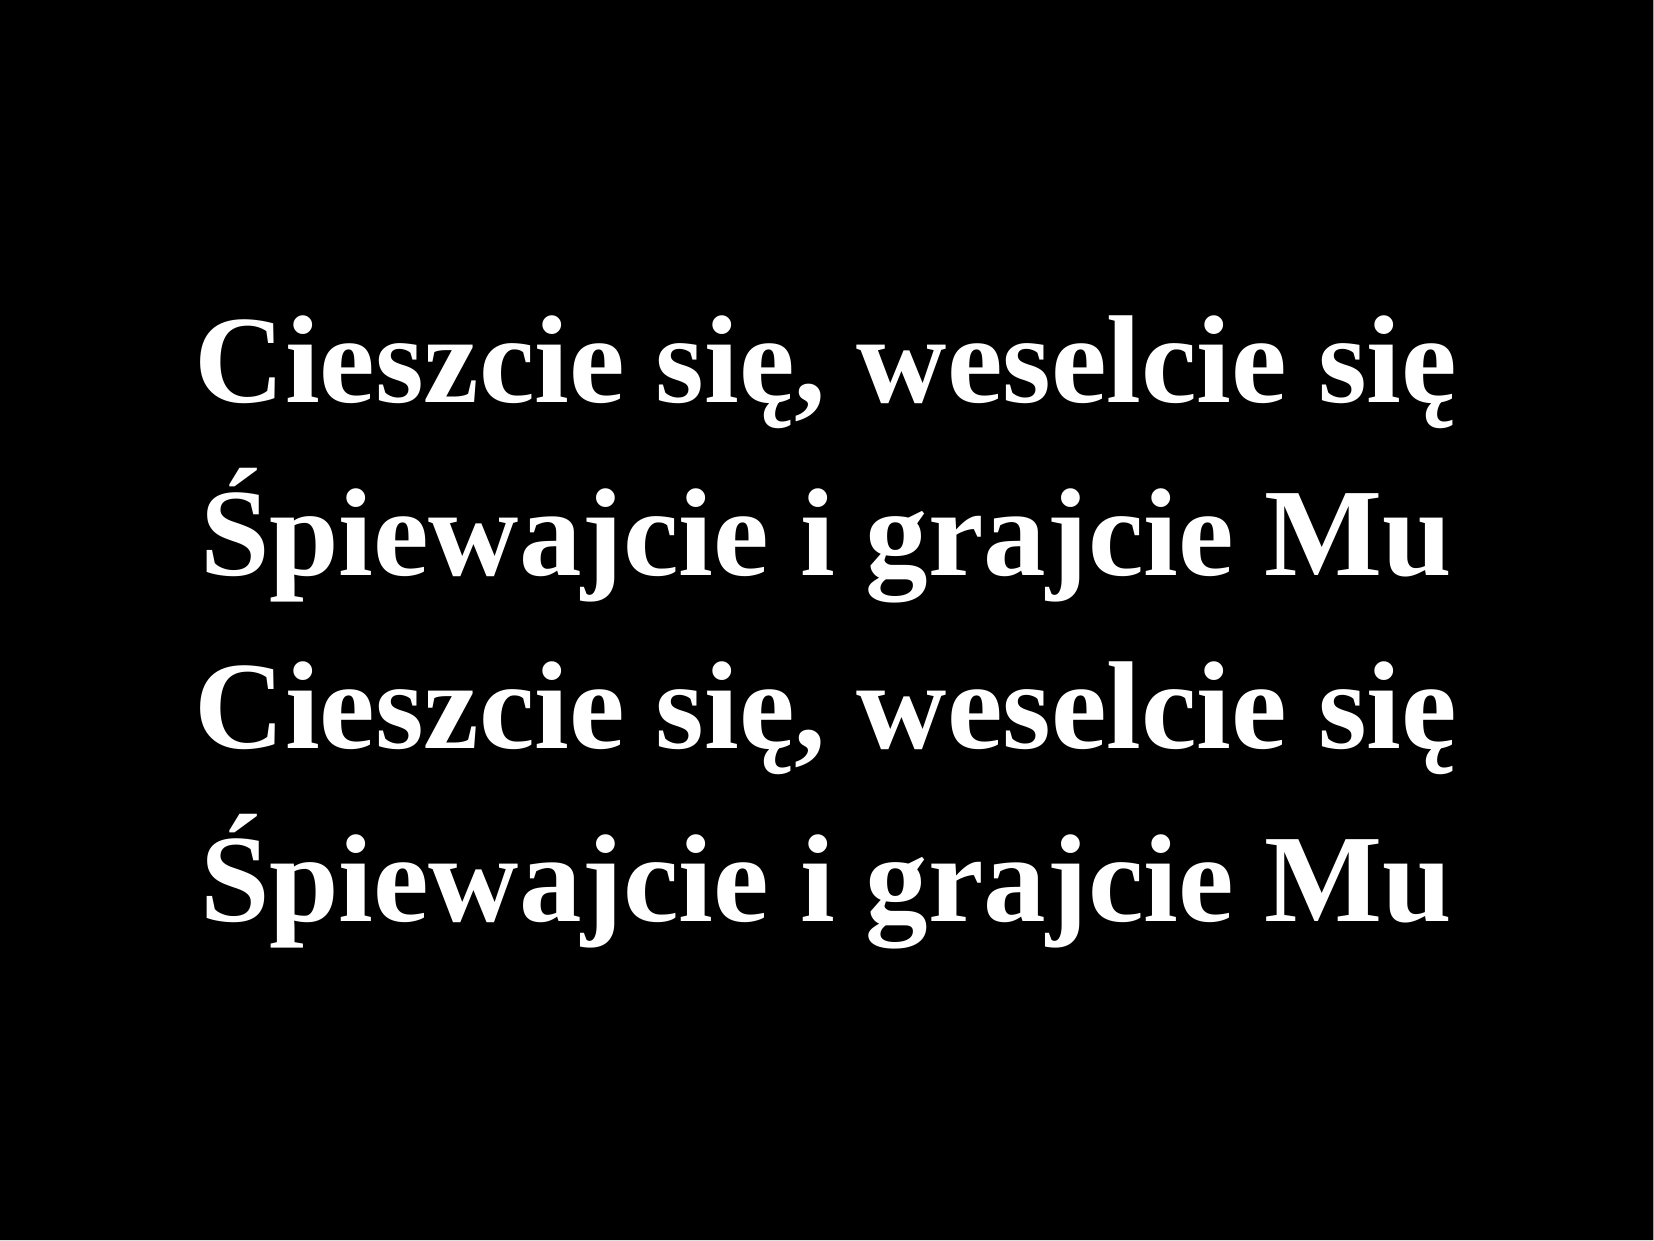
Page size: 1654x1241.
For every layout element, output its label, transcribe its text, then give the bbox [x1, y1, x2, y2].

title Cieszcie się, weselcie się ppp Śpiewajcie i grajcie Mu ppp Cieszcie się, weselcie się ppp Śpiewajcie i grajcie Mu [0, 0, 1654, 1241]
